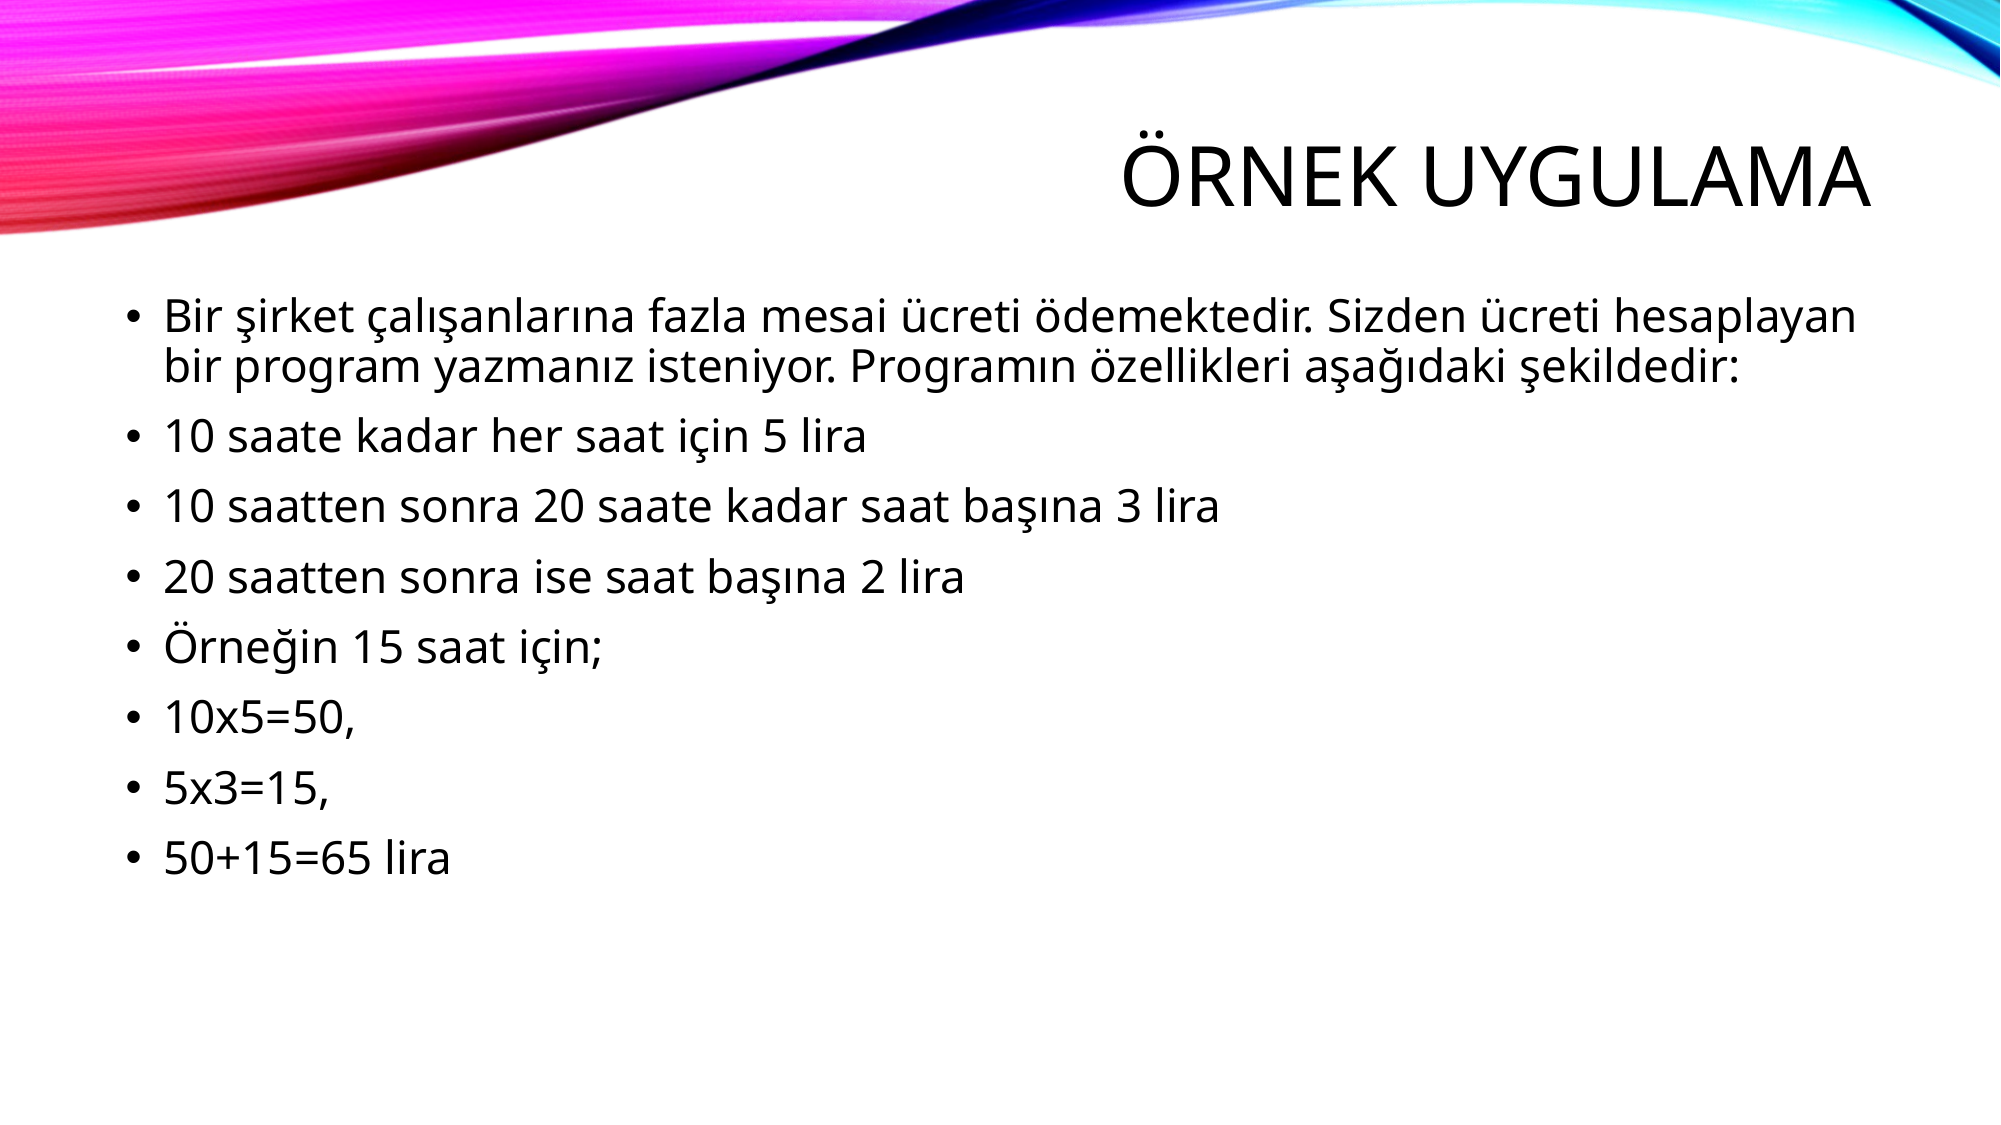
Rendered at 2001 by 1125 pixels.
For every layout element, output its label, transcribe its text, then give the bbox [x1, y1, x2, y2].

picture [0, 0, 2000, 237]
list Bir şirket çalışanlarına fazla mesai ücreti ödemektedir. Sizden ücreti hesaplayan bir program yazmanız isteniyor. Programın özellikleri aşağıdaki şekildedir: 10 saate kadar her saat için 5 lira 10 saatten sonra 20 saate kadar saat başına 3 lira 20 saatten sonra ise saat başına 2 lira Örneğin 15 saat için; 10x5=50, 5x3=15, 50+15=65 lira [110, 286, 1888, 1021]
title ÖRNEK UYGULAMA [474, 73, 1888, 286]
